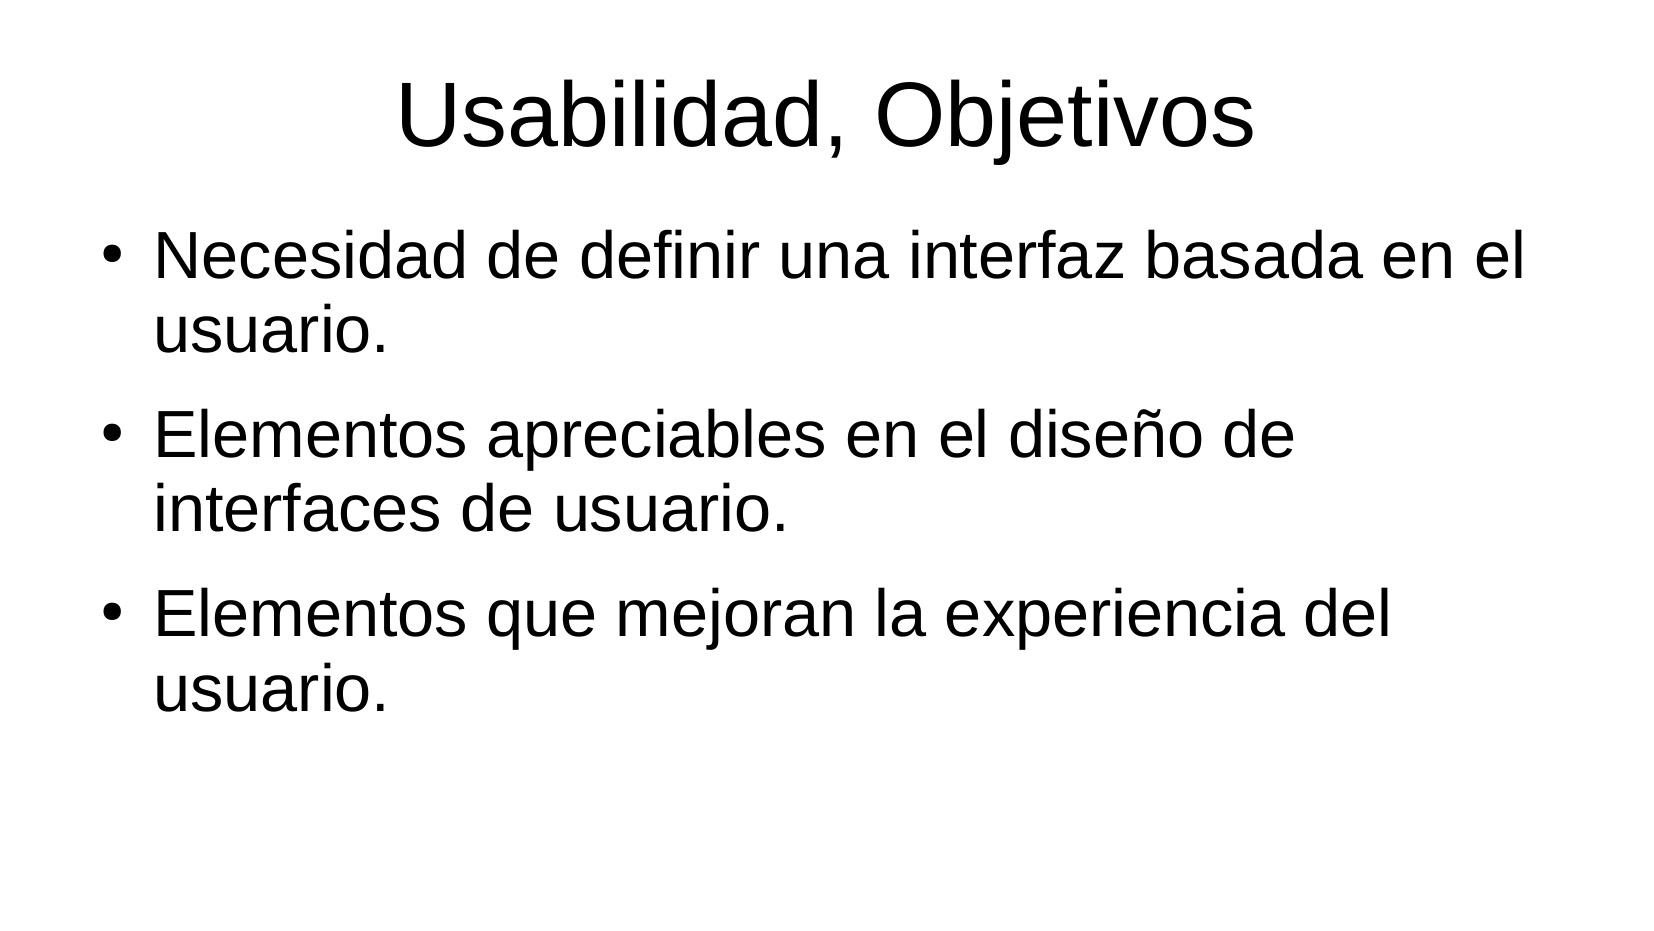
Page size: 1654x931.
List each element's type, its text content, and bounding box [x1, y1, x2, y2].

list Necesidad de definir una interfaz basada en el usuario. Elementos apreciables en el diseño de interfaces de usuario. Elementos que mejoran la experiencia del usuario. [82, 217, 1571, 758]
title Usabilidad, Objetivos [82, 37, 1571, 193]
